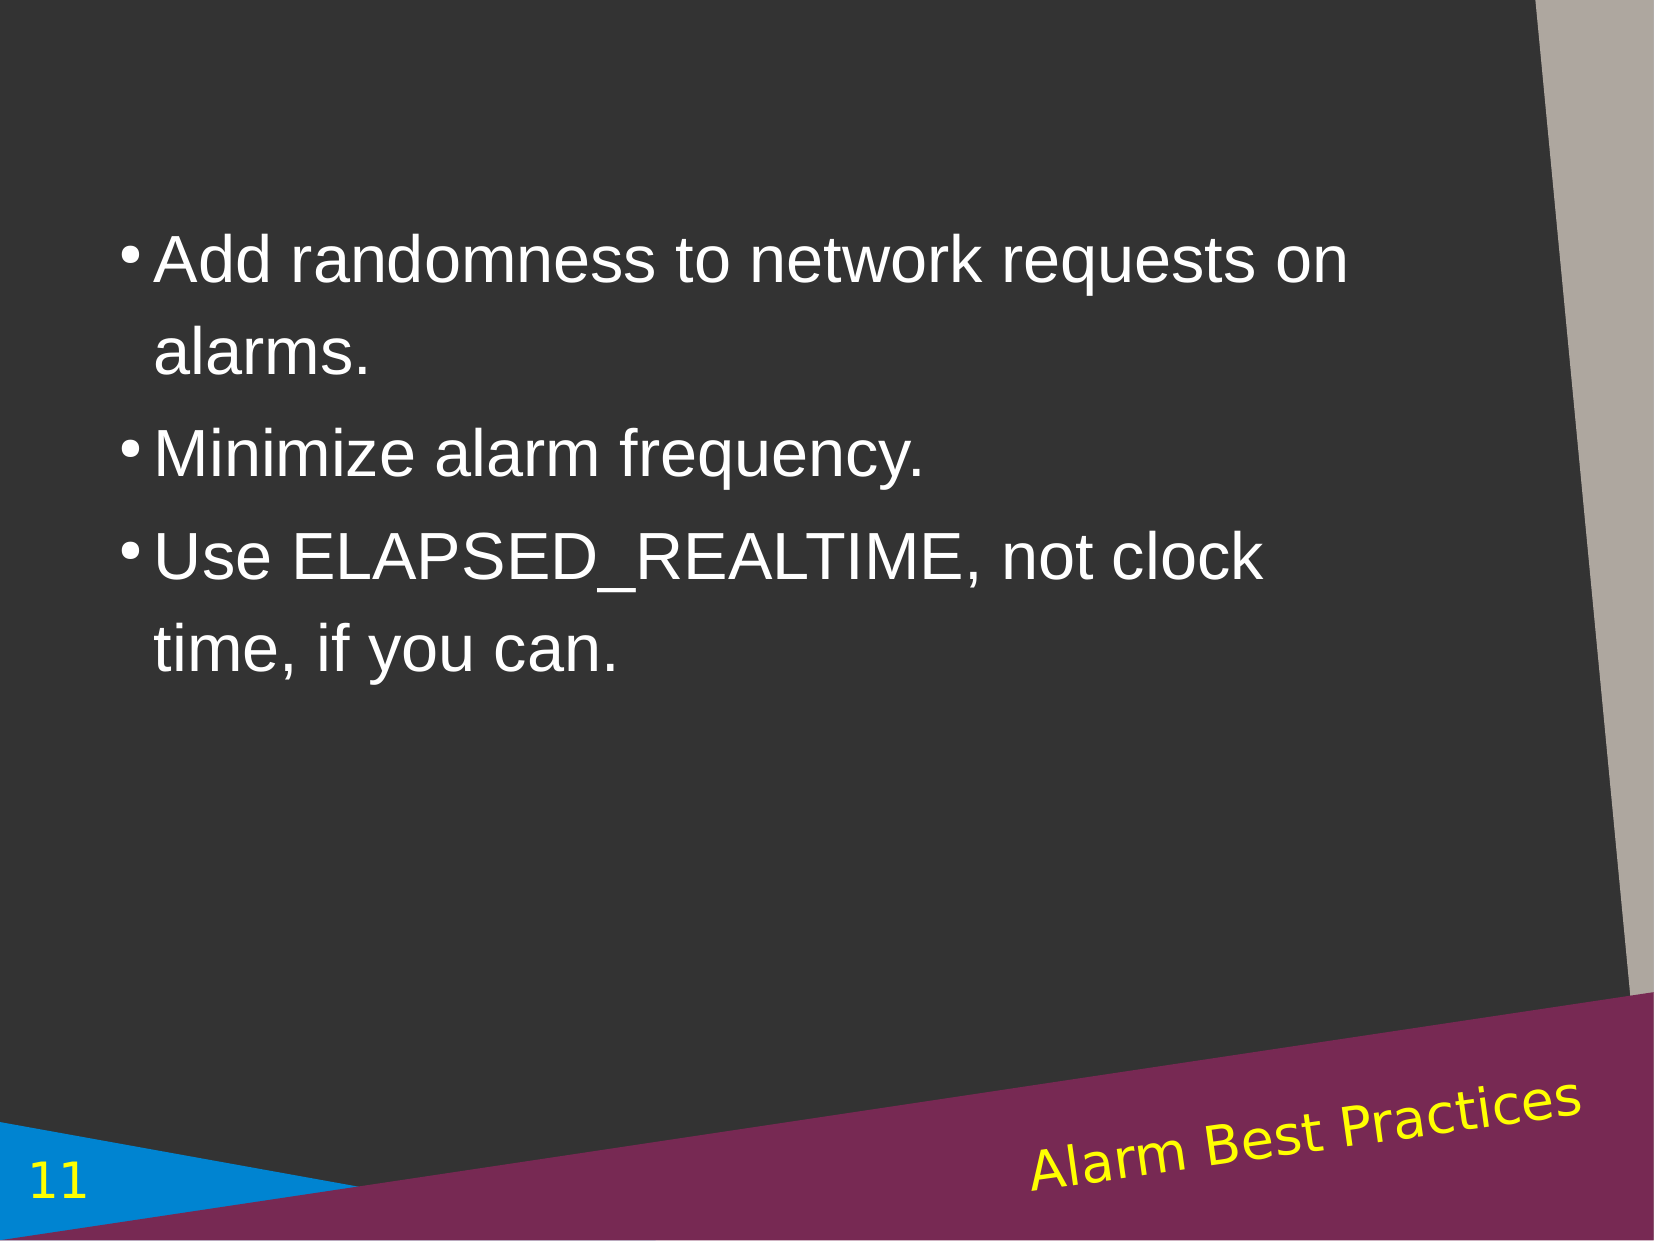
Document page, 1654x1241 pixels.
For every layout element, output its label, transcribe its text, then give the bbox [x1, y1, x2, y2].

title Alarm Best Practices [956, 995, 1654, 1241]
text_box Add randomness to network requests on alarms. Minimize alarm frequency. Use ELAPSED_REALTIME, not clock time, if you can. [103, 188, 1371, 875]
